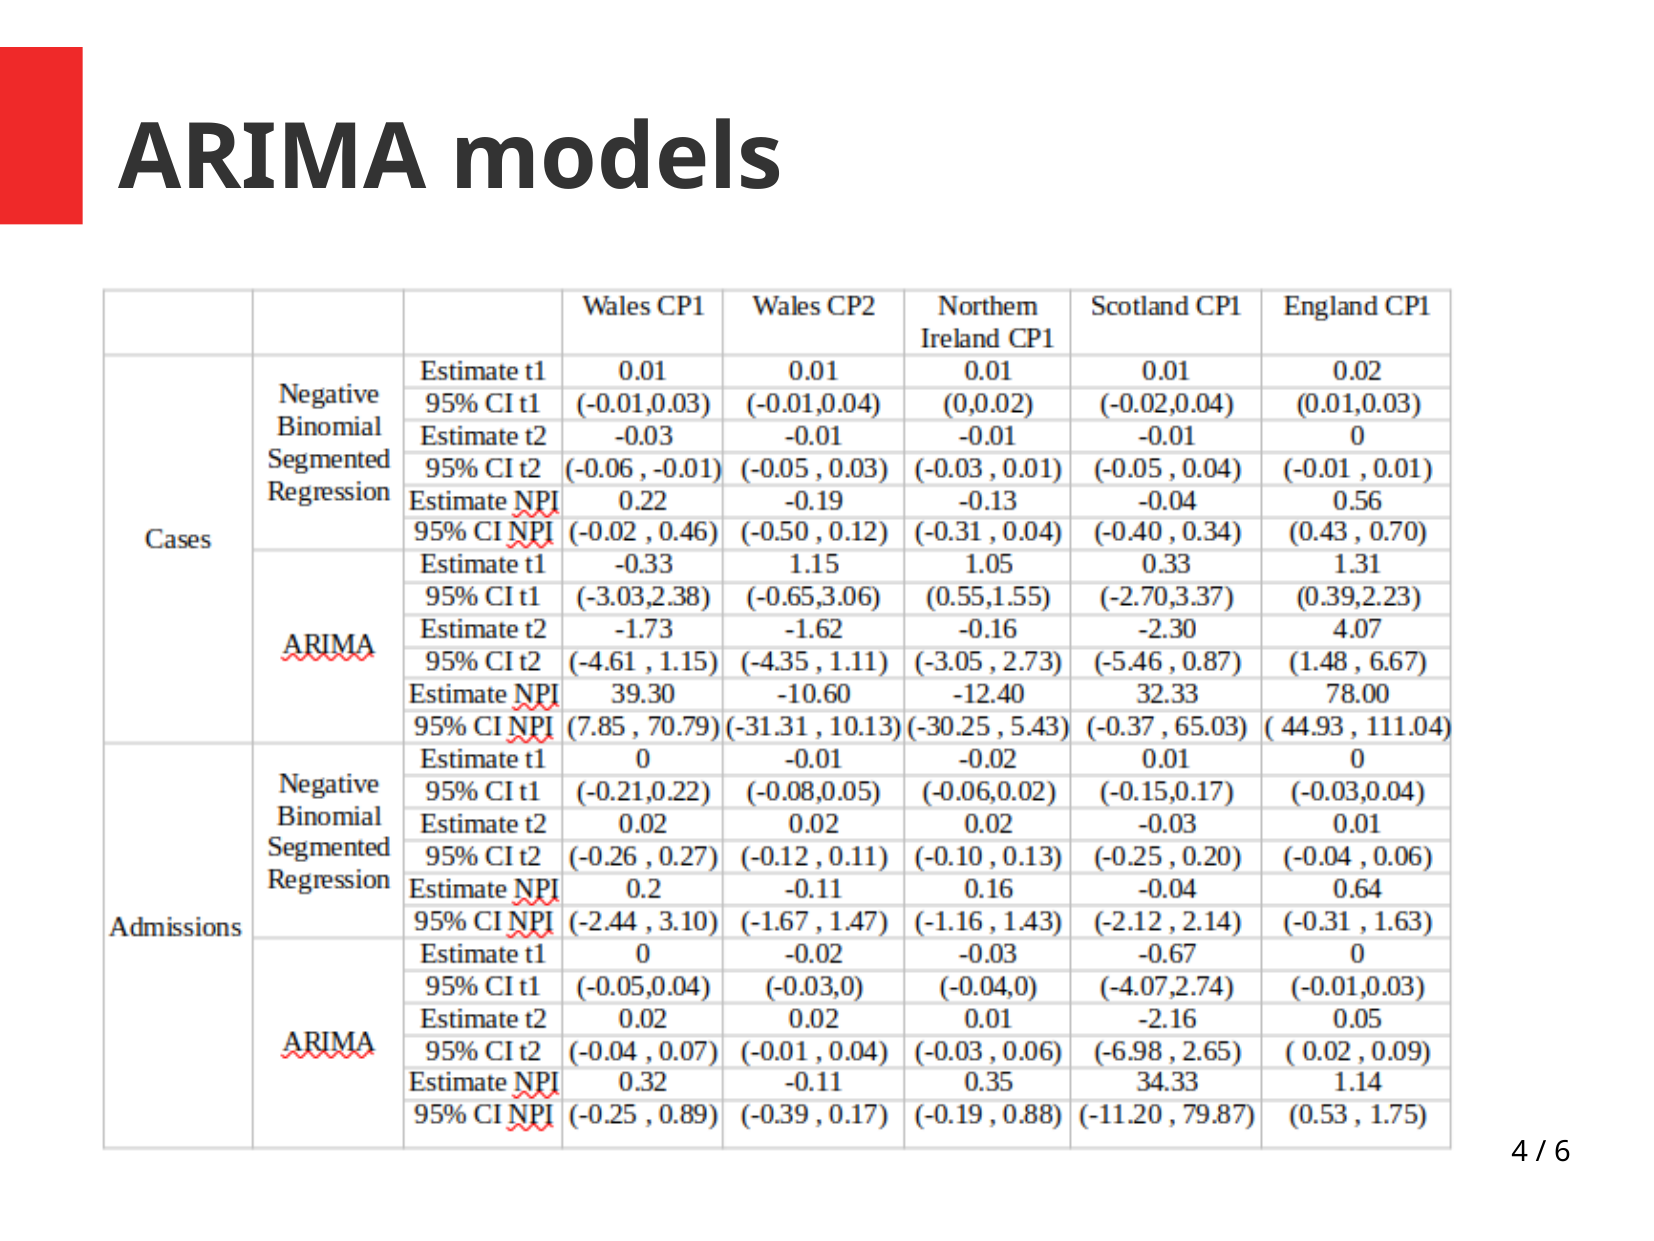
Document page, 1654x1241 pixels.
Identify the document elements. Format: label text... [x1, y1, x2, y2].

picture [54, 254, 1496, 1172]
title ARIMA models [118, 49, 1571, 257]
